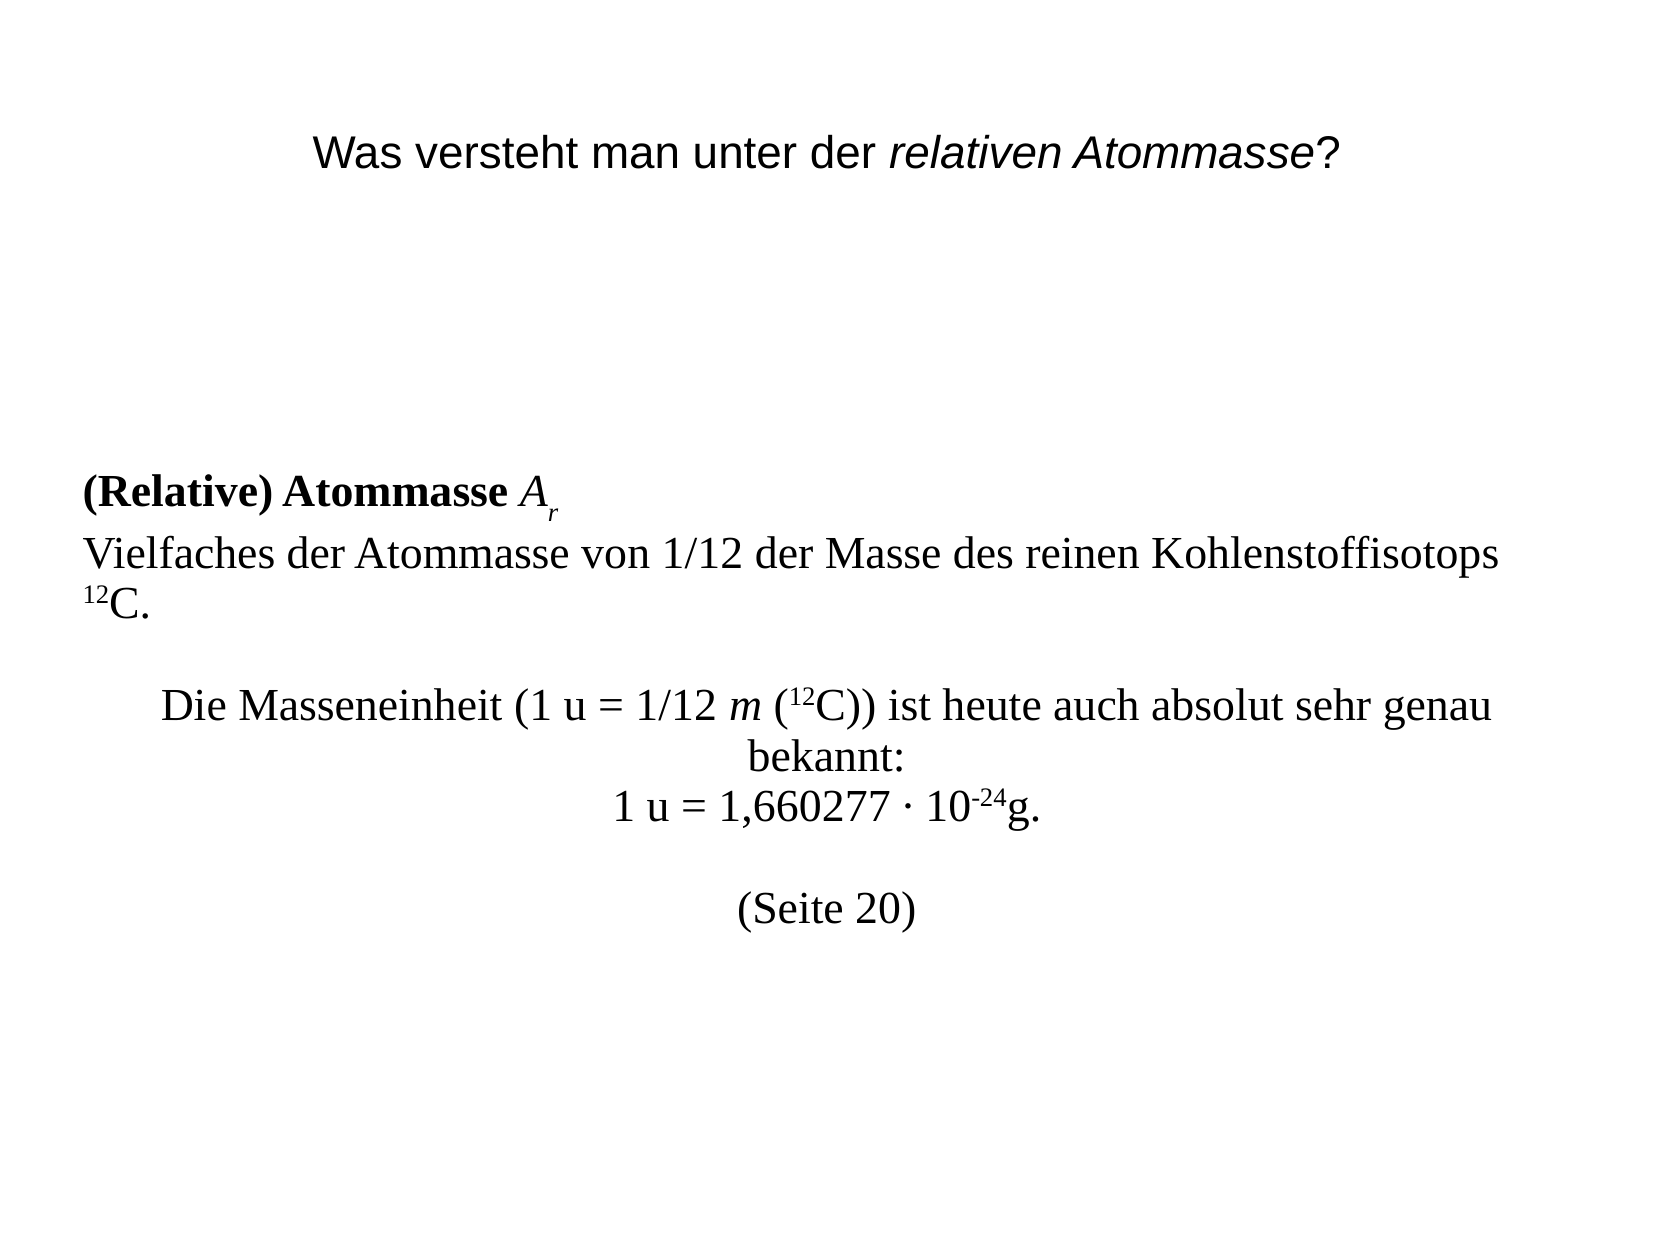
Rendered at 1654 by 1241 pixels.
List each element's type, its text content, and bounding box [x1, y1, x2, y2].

subtitle (Relative) Atommasse Ar Vielfaches der Atommasse von 1/12 der Masse des reinen Kohlenstoffisotops 12C. Die Masseneinheit (1 u = 1/12 m (12C)) ist heute auch absolut sehr genau bekannt: 1 u = 1,660277 ∙ 10-24g. (Seite 20) [82, 290, 1571, 1109]
title Was versteht man unter der relativen Atommasse? [82, 49, 1571, 257]
